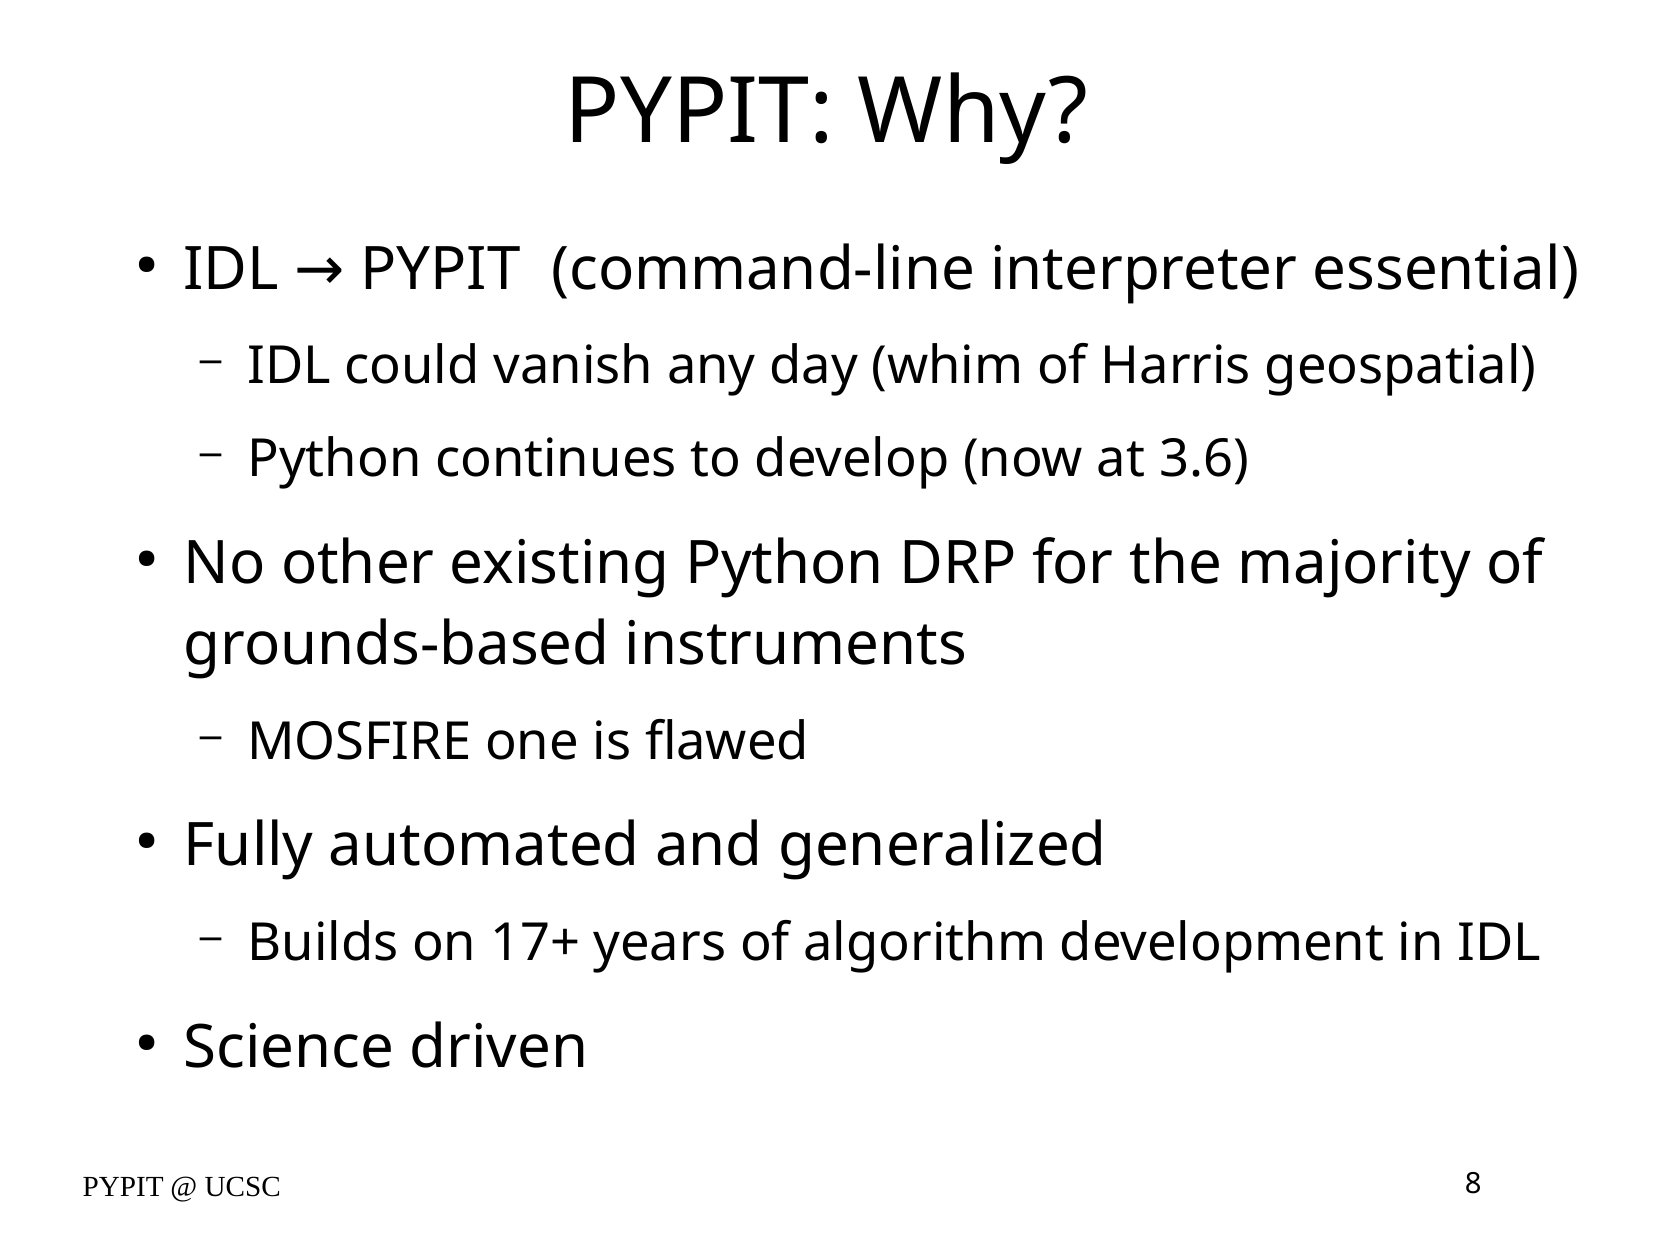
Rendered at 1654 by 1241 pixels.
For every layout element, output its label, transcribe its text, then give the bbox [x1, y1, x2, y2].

title PYPIT: Why? [82, 47, 1571, 167]
list IDL → PYPIT (command-line interpreter essential) IDL could vanish any day (whim of Harris geospatial) Python continues to develop (now at 3.6) No other existing Python DRP for the majority of grounds-based instruments MOSFIRE one is flawed Fully automated and generalized Builds on 17+ years of algorithm development in IDL Science driven [120, 225, 1591, 1096]
